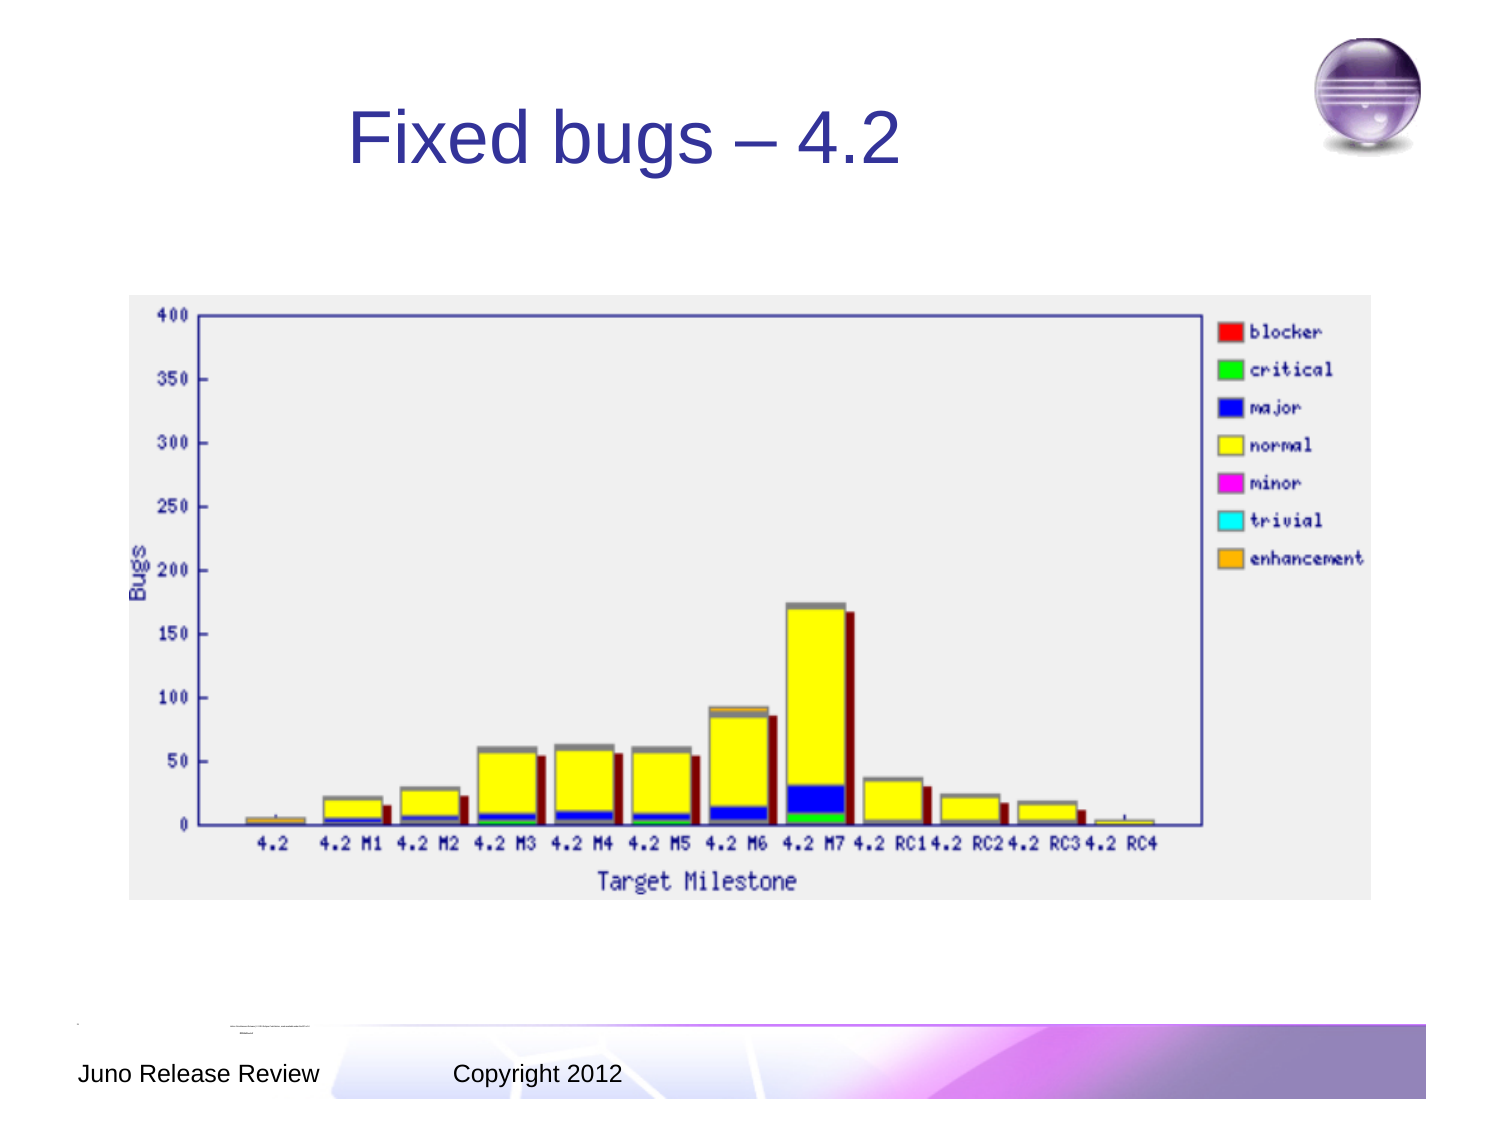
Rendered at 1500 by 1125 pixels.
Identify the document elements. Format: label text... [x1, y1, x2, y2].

picture [129, 295, 1371, 901]
picture [1307, 37, 1426, 157]
picture [225, 1024, 1426, 1099]
title Fixed bugs – 4.2 [74, 45, 1176, 233]
